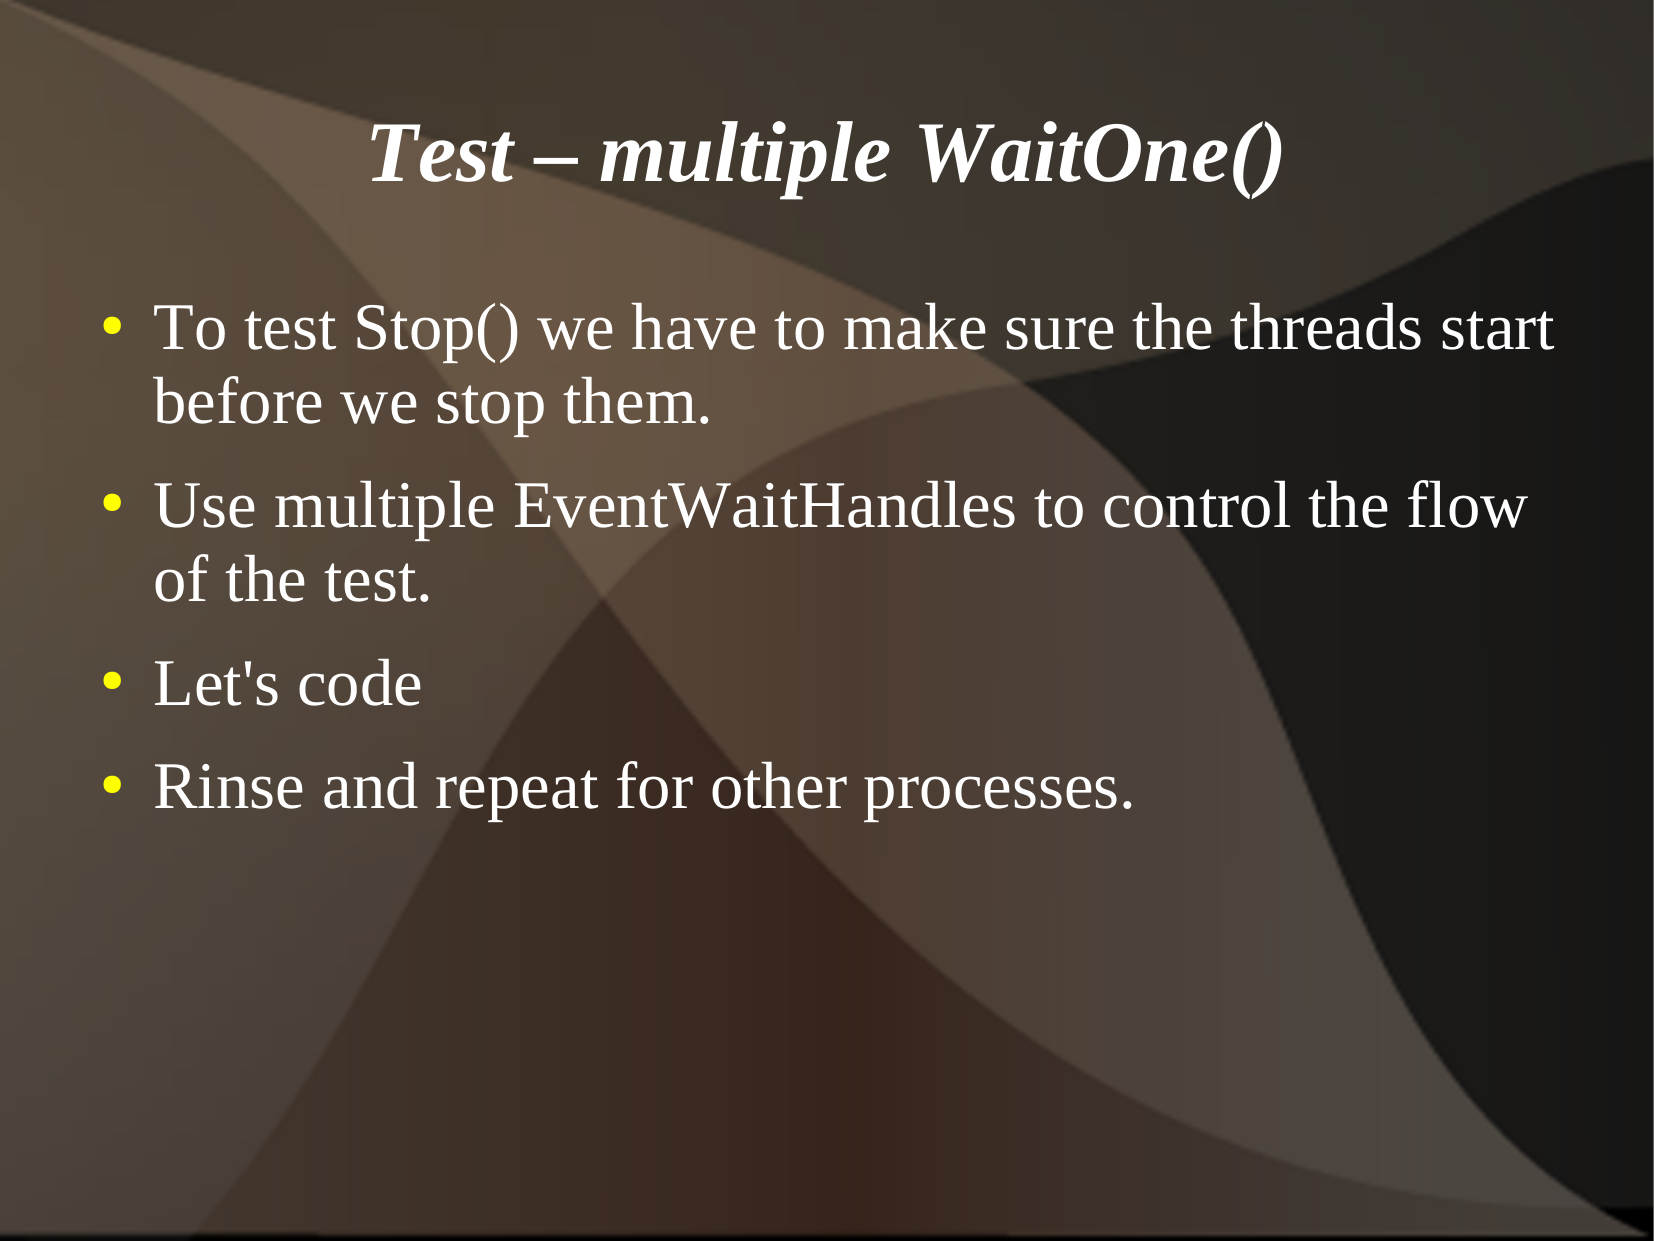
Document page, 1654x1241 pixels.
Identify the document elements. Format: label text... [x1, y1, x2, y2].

list To test Stop() we have to make sure the threads start before we stop them. Use multiple EventWaitHandles to control the flow of the test. Let's code Rinse and repeat for other processes. [82, 290, 1571, 1109]
title Test – multiple WaitOne() [82, 49, 1571, 257]
picture [0, 0, 1654, 1241]
